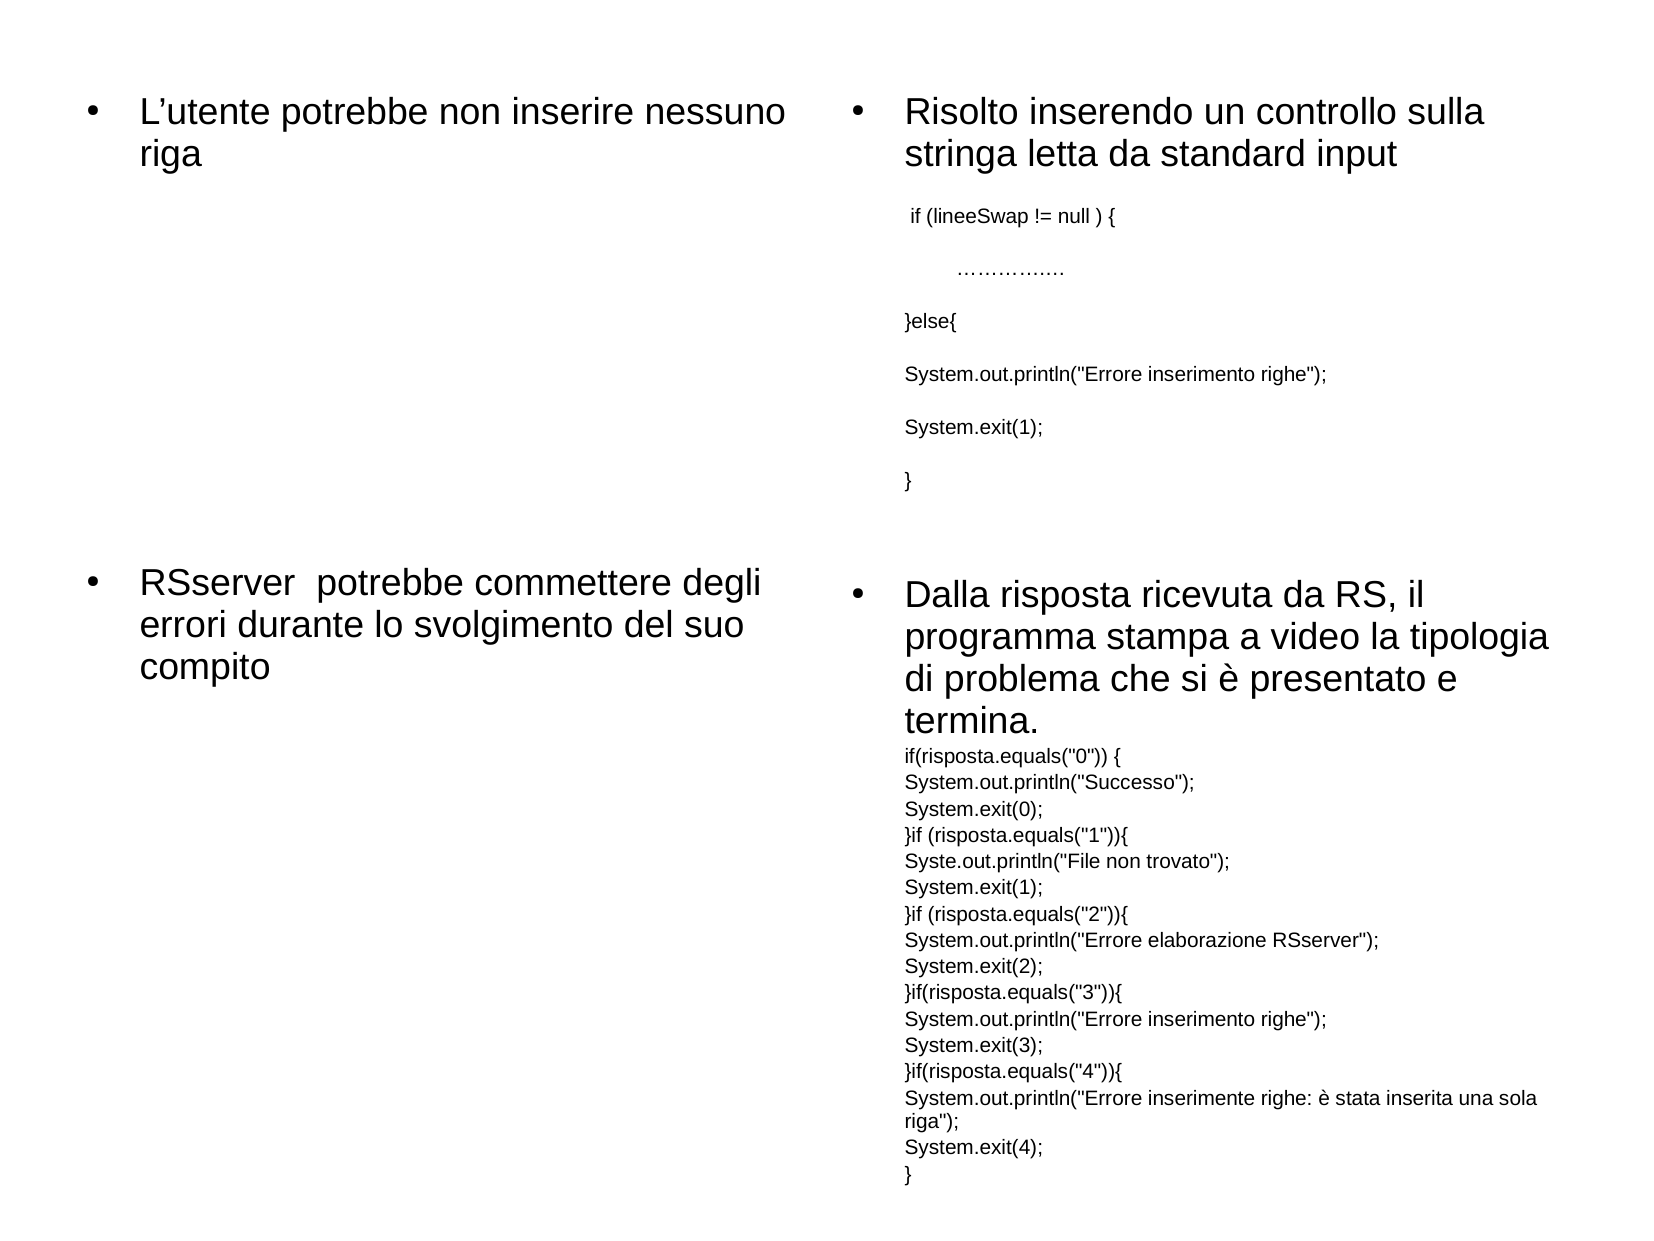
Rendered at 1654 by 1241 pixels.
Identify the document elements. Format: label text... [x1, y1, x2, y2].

list Risolto inserendo un controllo sulla stringa letta da standard input if (lineeSwap != null ) { ………….… }else{ System.out.println("Errore inserimento righe"); System.exit(1); } Dalla risposta ricevuta da RS, il programma stampa a video la tipologia di problema che si è presentato e termina. if(risposta.equals("0")) { System.out.println("Successo"); System.exit(0); }if (risposta.equals("1")){ Syste.out.println("File non trovato"); System.exit(1); }if (risposta.equals("2")){ System.out.println("Errore elaborazione RSserver"); System.exit(2); }if(risposta.equals("3")){ System.out.println("Errore inserimento righe"); System.exit(3); }if(risposta.equals("4")){ System.out.println("Errore inserimente righe: è stata inserita una sola riga"); System.exit(4); } [833, 90, 1561, 1241]
list L’utente potrebbe non inserire nessuno riga RSserver potrebbe commettere degli errori durante lo svolgimento del suo compito [68, 90, 796, 1006]
